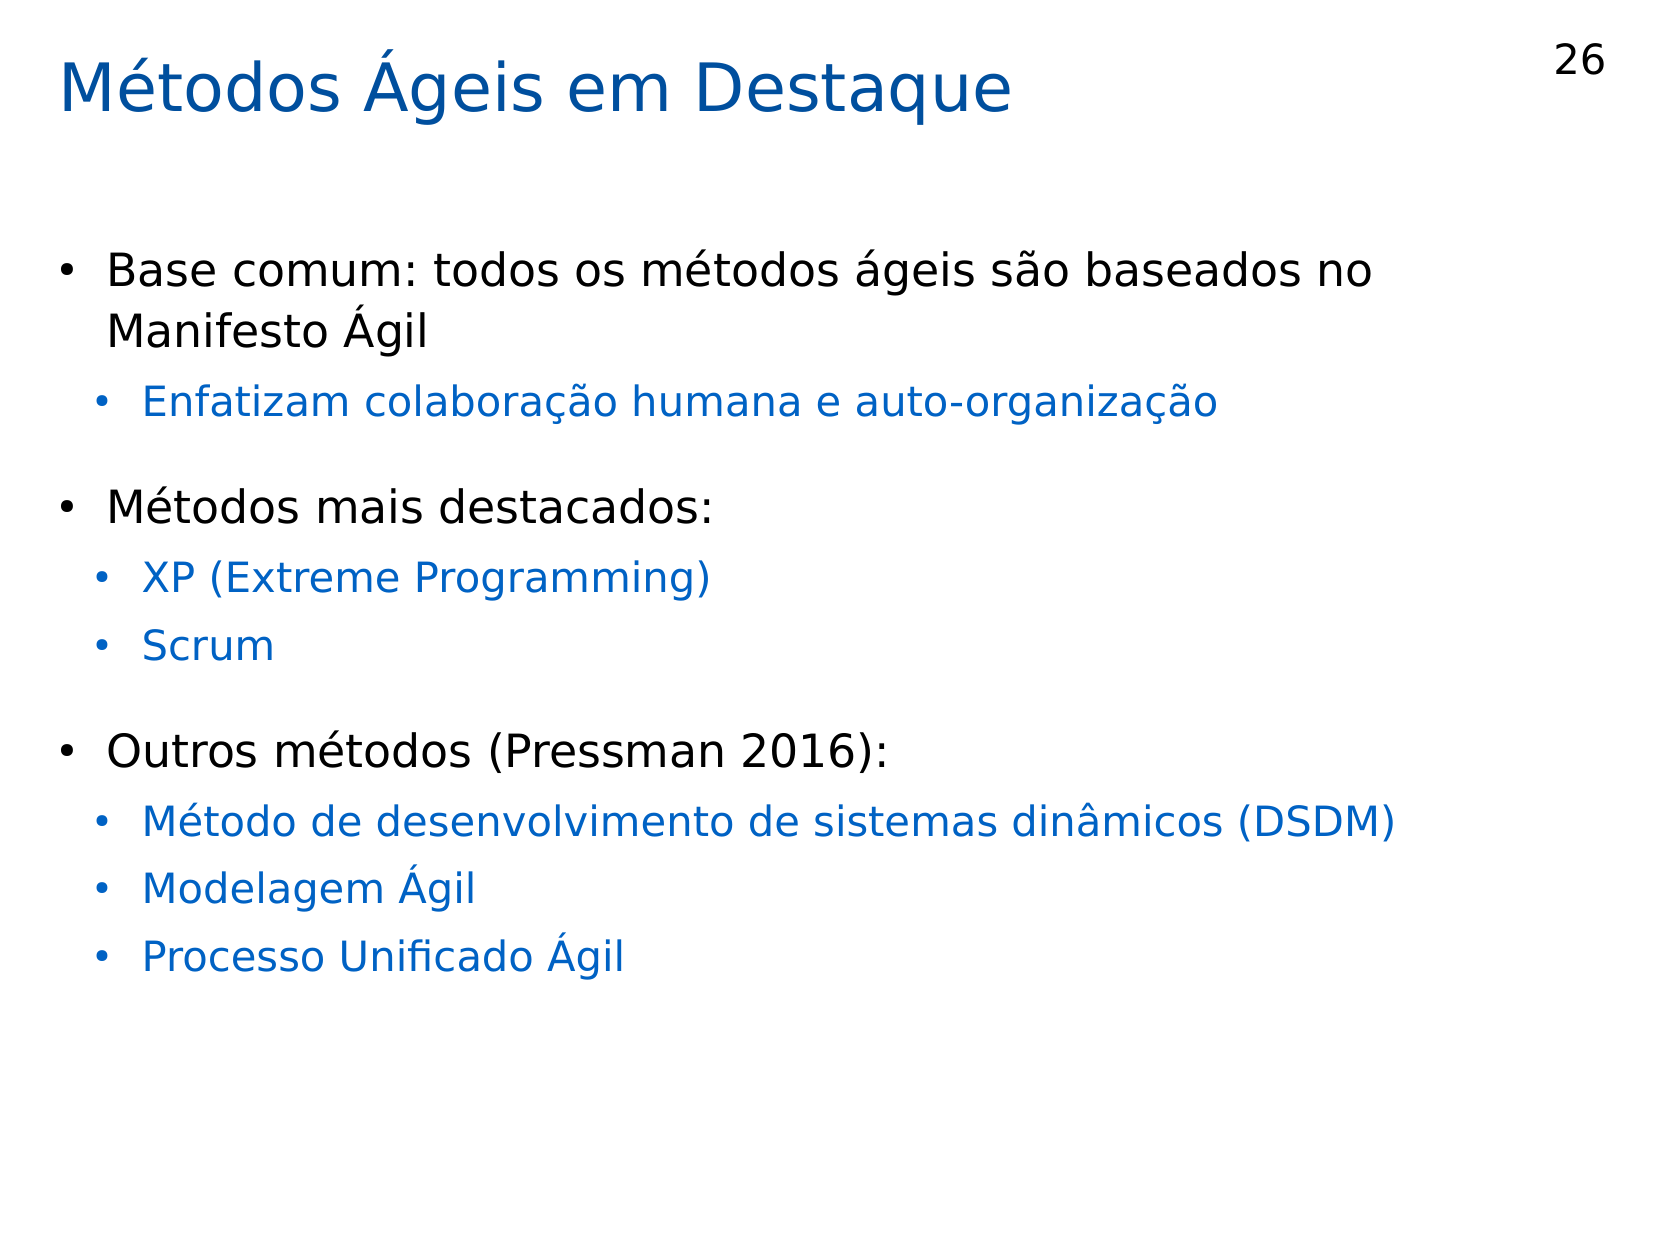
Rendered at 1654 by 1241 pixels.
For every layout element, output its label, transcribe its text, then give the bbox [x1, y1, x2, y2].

title Métodos Ágeis em Destaque [59, 29, 1506, 148]
list Base comum: todos os métodos ágeis são baseados no Manifesto Ágil Enfatizam colaboração humana e auto-organização Métodos mais destacados: XP (Extreme Programming) Scrum Outros métodos (Pressman 2016): Método de desenvolvimento de sistemas dinâmicos (DSDM) Modelagem Ágil Processo Unificado Ágil [59, 236, 1595, 1211]
